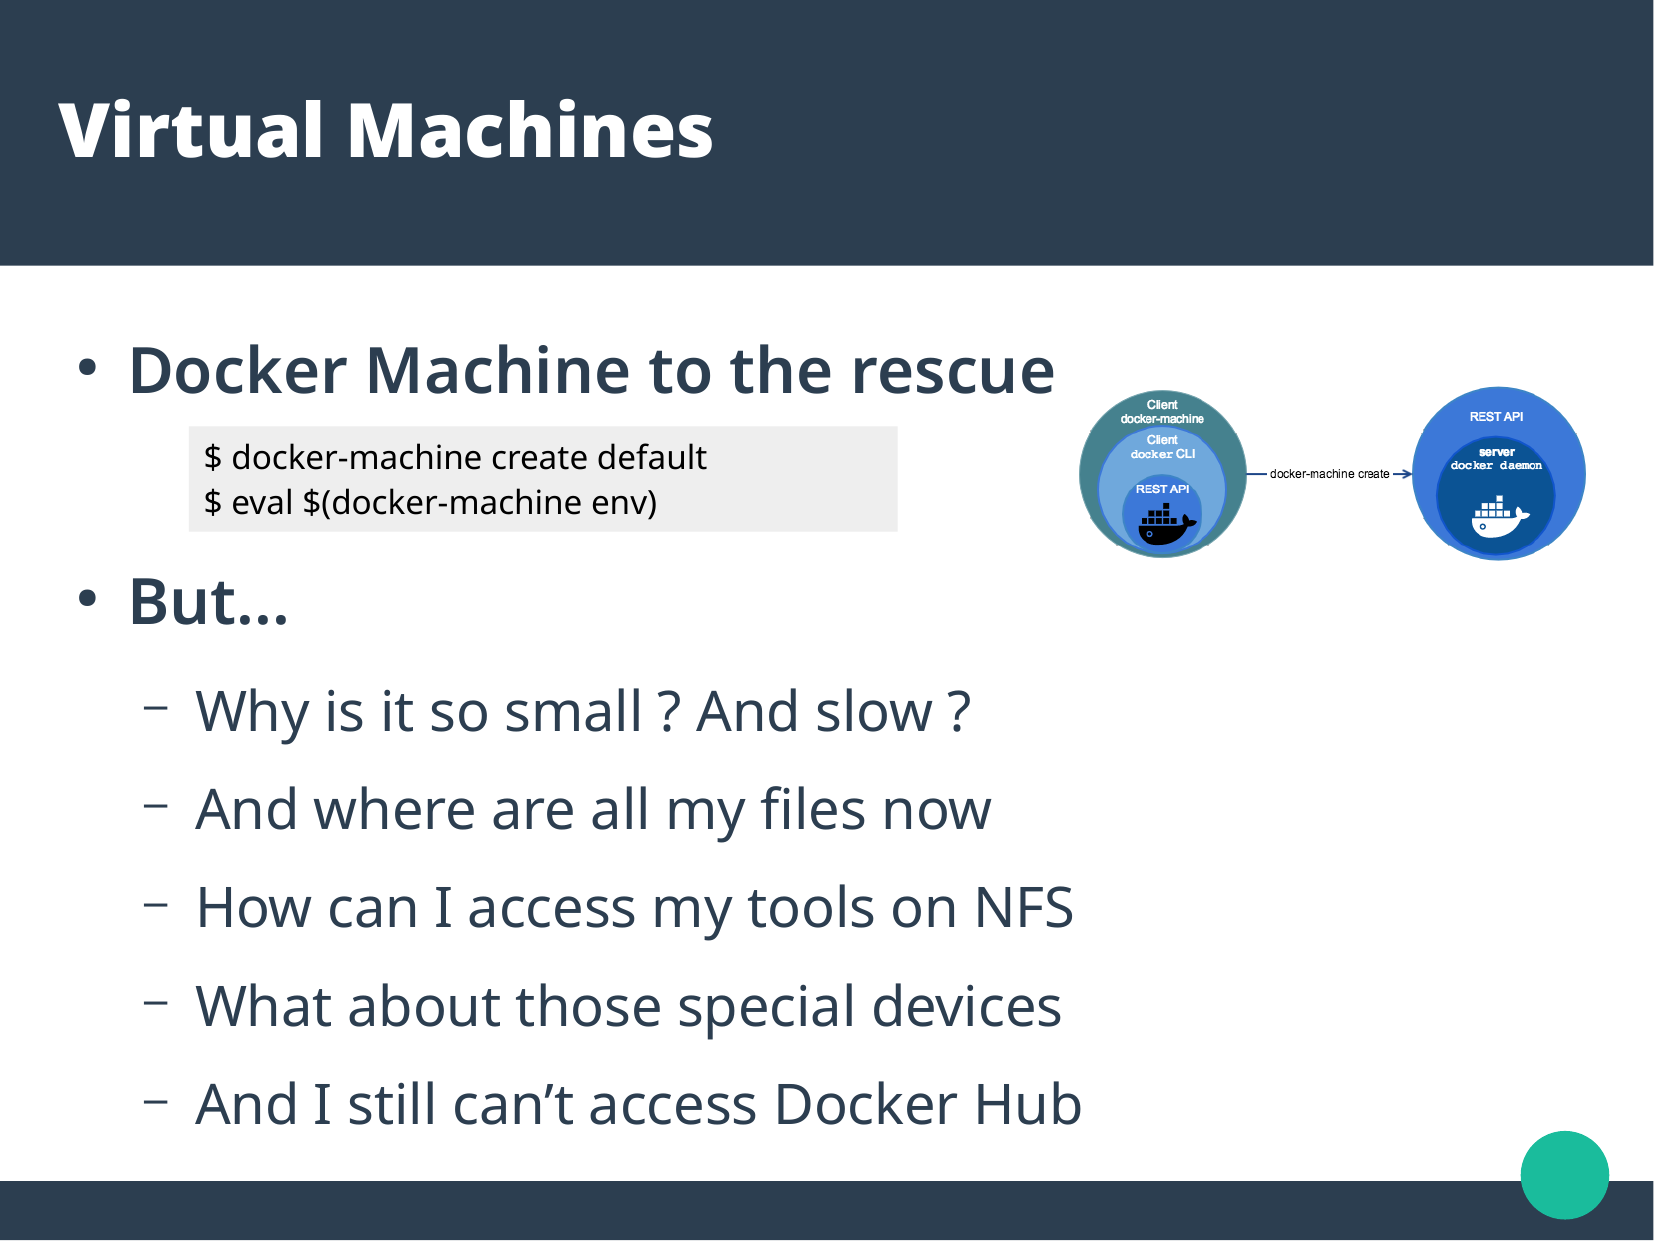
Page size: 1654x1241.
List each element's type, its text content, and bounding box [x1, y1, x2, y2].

picture [1069, 378, 1595, 573]
list Docker Machine to the rescue But... Why is it so small ? And slow ? And where are all my files now How can I access my tools on NFS What about those special devices And I still can’t access Docker Hub [59, 324, 1595, 1152]
title Virtual Machines [59, 49, 1595, 207]
text_box $ docker-machine create default $ eval $(docker-machine env) [188, 426, 898, 525]
